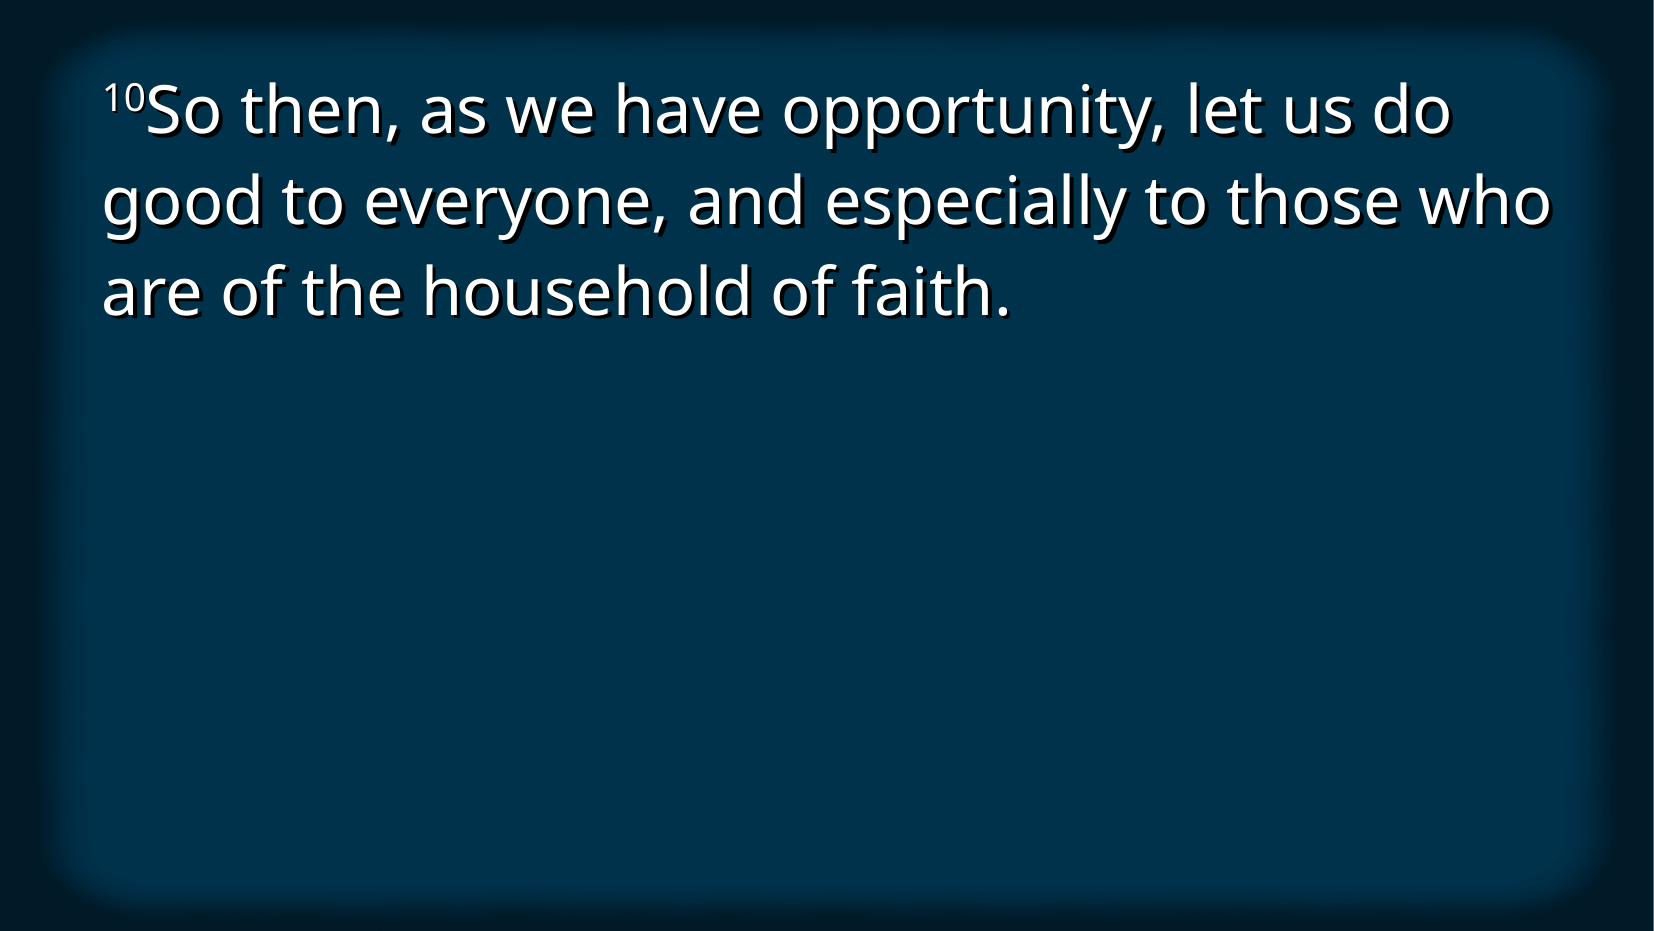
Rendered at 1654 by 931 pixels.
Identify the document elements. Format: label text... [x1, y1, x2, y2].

text_box 10So then, as we have opportunity, let us do good to everyone, and especially to those who are of the household of faith. [87, 55, 1576, 391]
picture [0, 0, 1654, 931]
